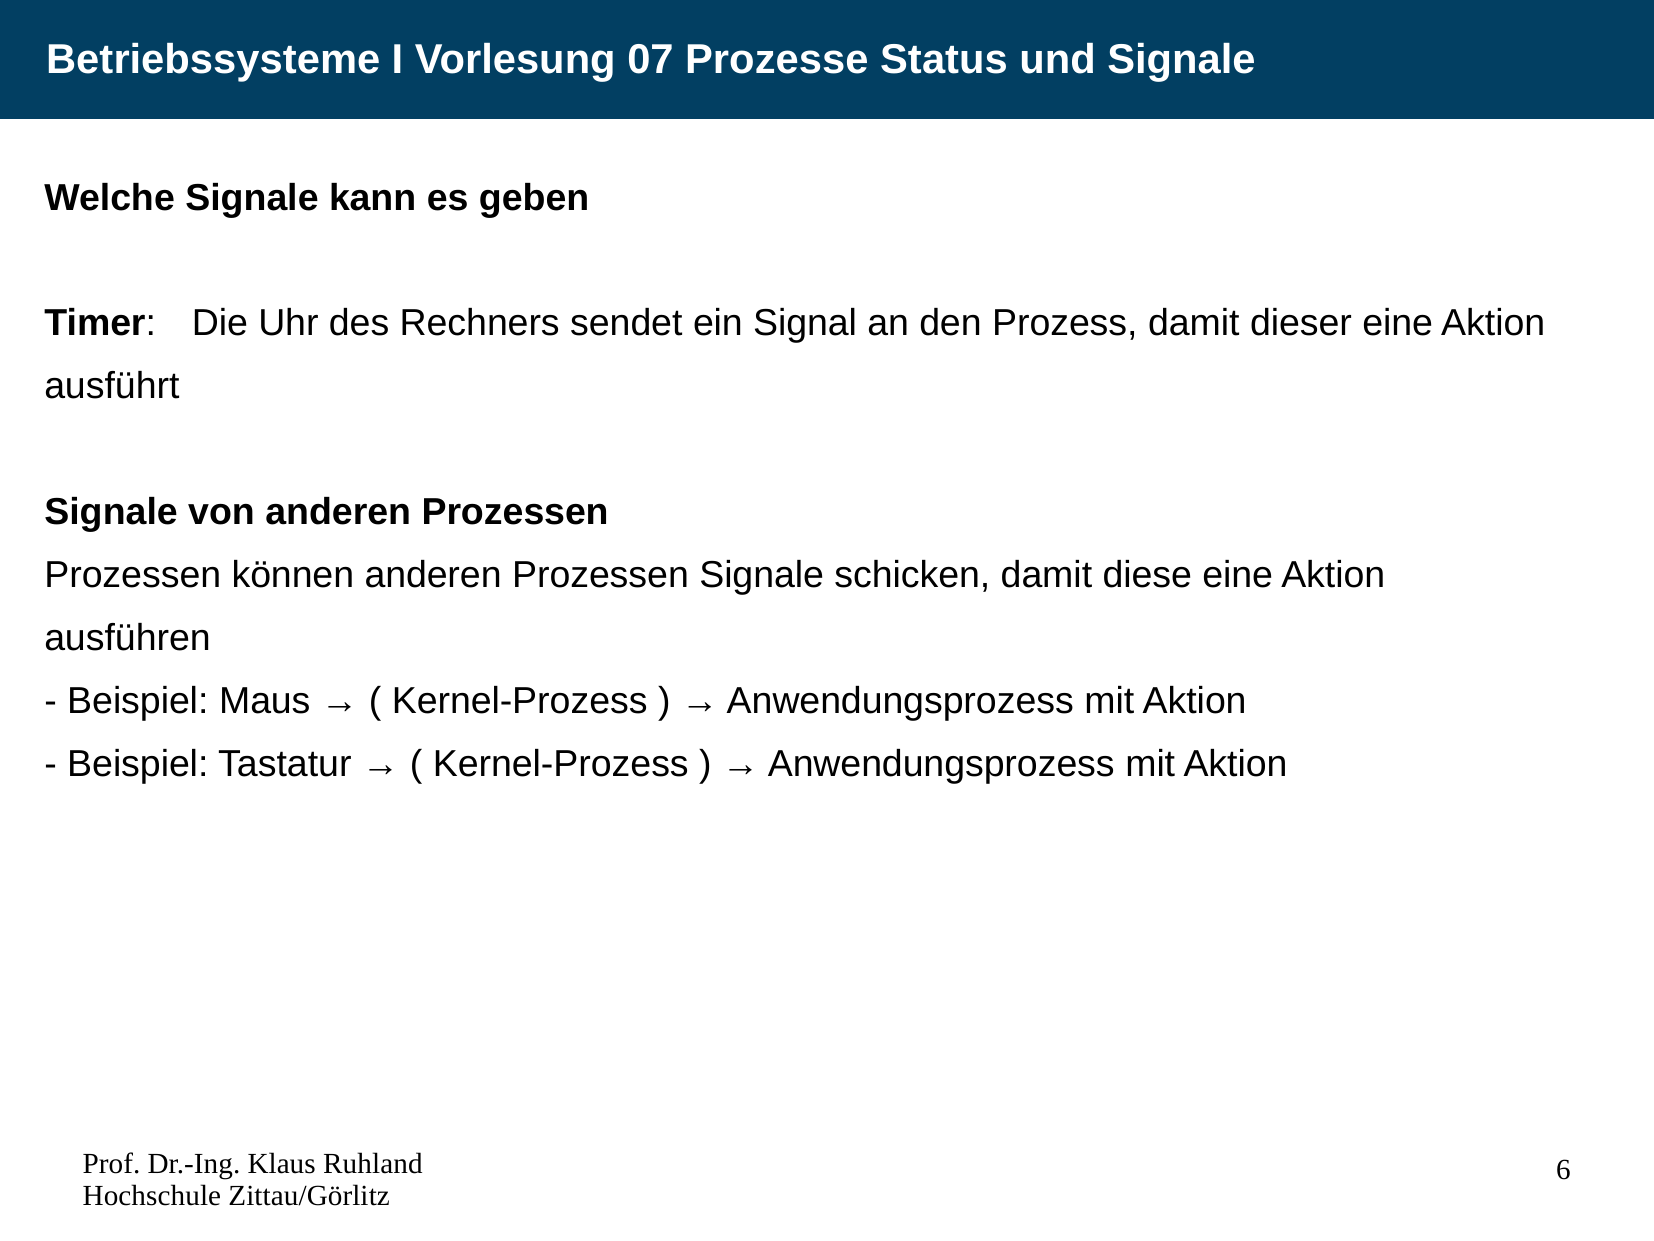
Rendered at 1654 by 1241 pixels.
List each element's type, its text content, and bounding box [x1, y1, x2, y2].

text_box Welche Signale kann es geben Timer: Die Uhr des Rechners sendet ein Signal an den Prozess, damit dieser eine Aktion ausführt Signale von anderen Prozessen Prozessen können anderen Prozessen Signale schicken, damit diese eine Aktion ausführen - Beispiel: Maus → ( Kernel-Prozess ) → Anwendungsprozess mit Aktion - Beispiel: Tastatur → ( Kernel-Prozess ) → Anwendungsprozess mit Aktion [29, 147, 1565, 1121]
